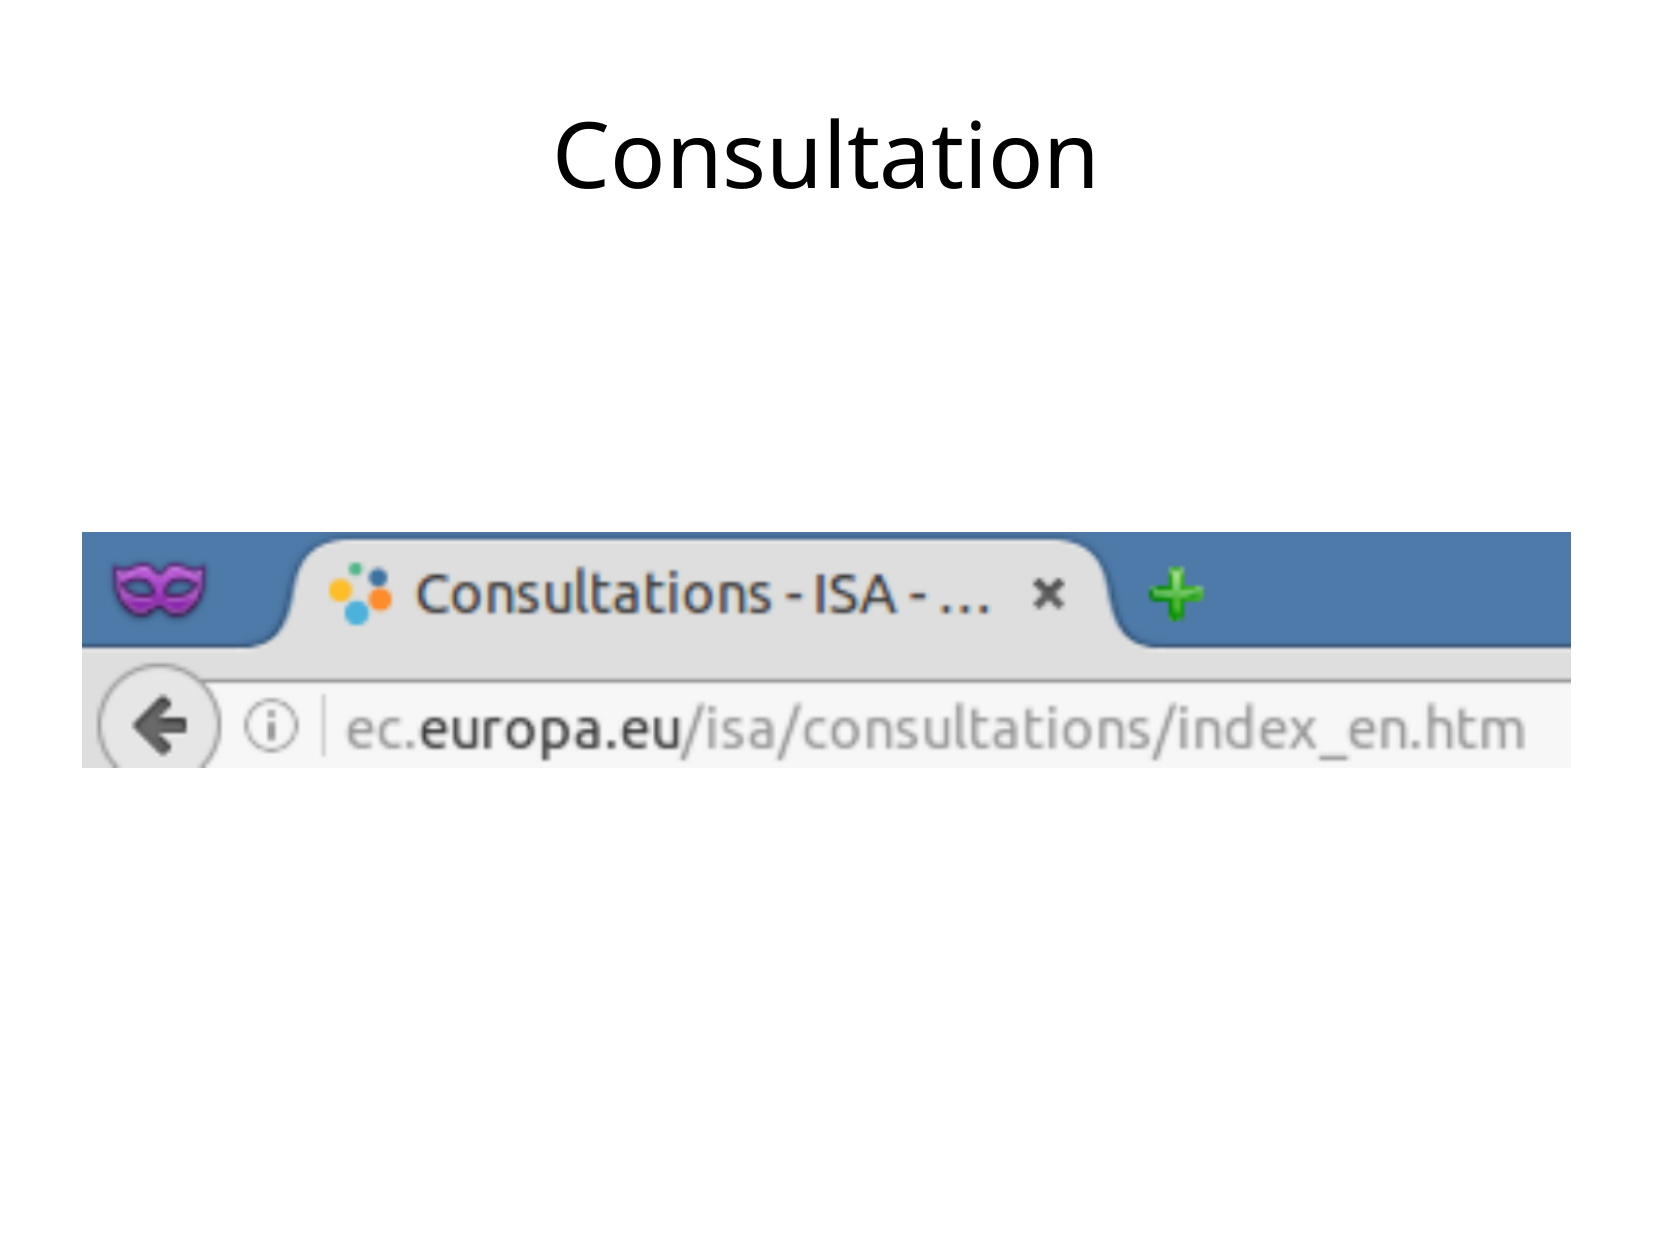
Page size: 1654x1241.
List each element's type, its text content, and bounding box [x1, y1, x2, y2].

title Consultation [82, 49, 1571, 257]
picture [82, 532, 1571, 768]
